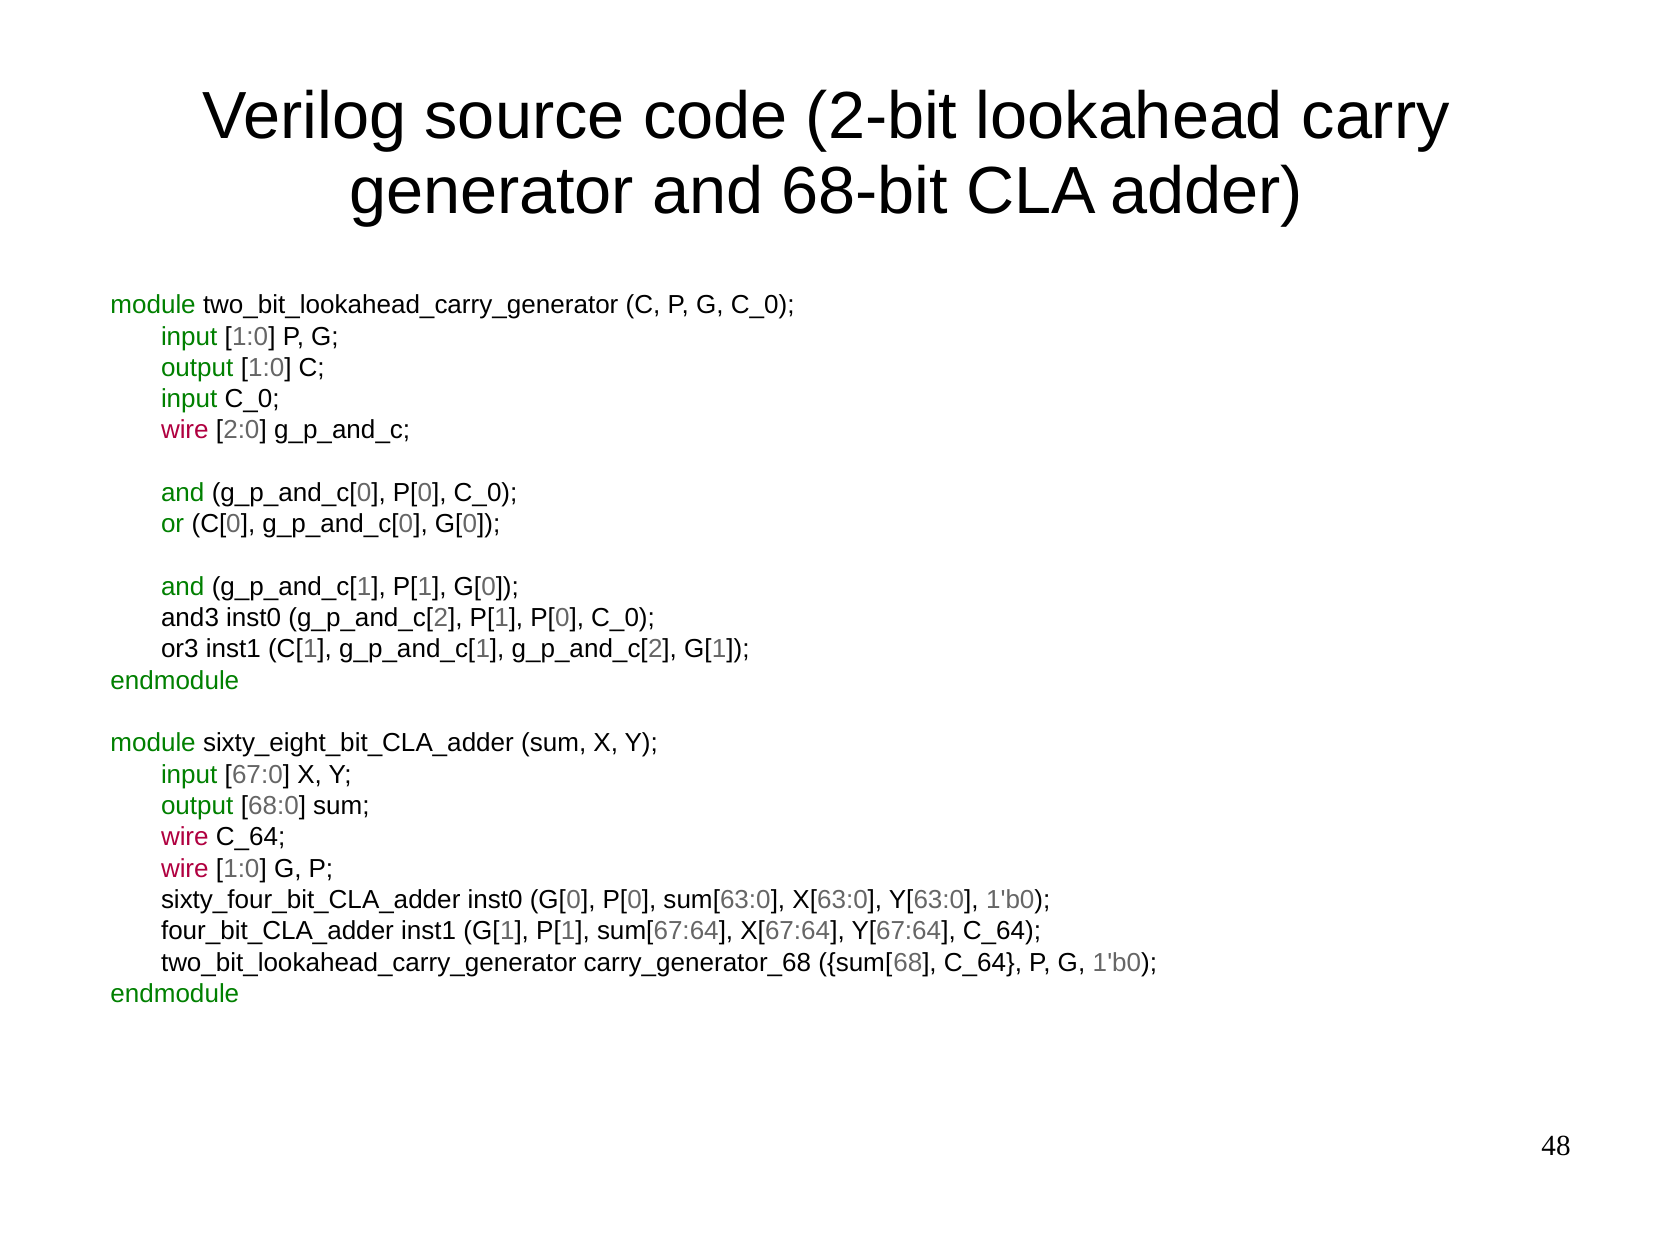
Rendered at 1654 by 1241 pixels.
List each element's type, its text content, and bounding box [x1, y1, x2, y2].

title Verilog source code (2-bit lookahead carry generator and 68-bit CLA adder) [82, 49, 1571, 257]
list module two_bit_lookahead_carry_generator (C, P, G, C_0); input [1:0] P, G; output [1:0] C; input C_0; wire [2:0] g_p_and_c; and (g_p_and_c[0], P[0], C_0); or (C[0], g_p_and_c[0], G[0]); and (g_p_and_c[1], P[1], G[0]); and3 inst0 (g_p_and_c[2], P[1], P[0], C_0); or3 inst1 (C[1], g_p_and_c[1], g_p_and_c[2], G[1]); endmodule module sixty_eight_bit_CLA_adder (sum, X, Y); input [67:0] X, Y; output [68:0] sum; wire C_64; wire [1:0] G, P; sixty_four_bit_CLA_adder inst0 (G[0], P[0], sum[63:0], X[63:0], Y[63:0], 1'b0); four_bit_CLA_adder inst1 (G[1], P[1], sum[67:64], X[67:64], Y[67:64], C_64); two_bit_lookahead_carry_generator carry_generator_68 ({sum[68], C_64}, P, G, 1'b0); endmodule [82, 290, 1571, 1010]
